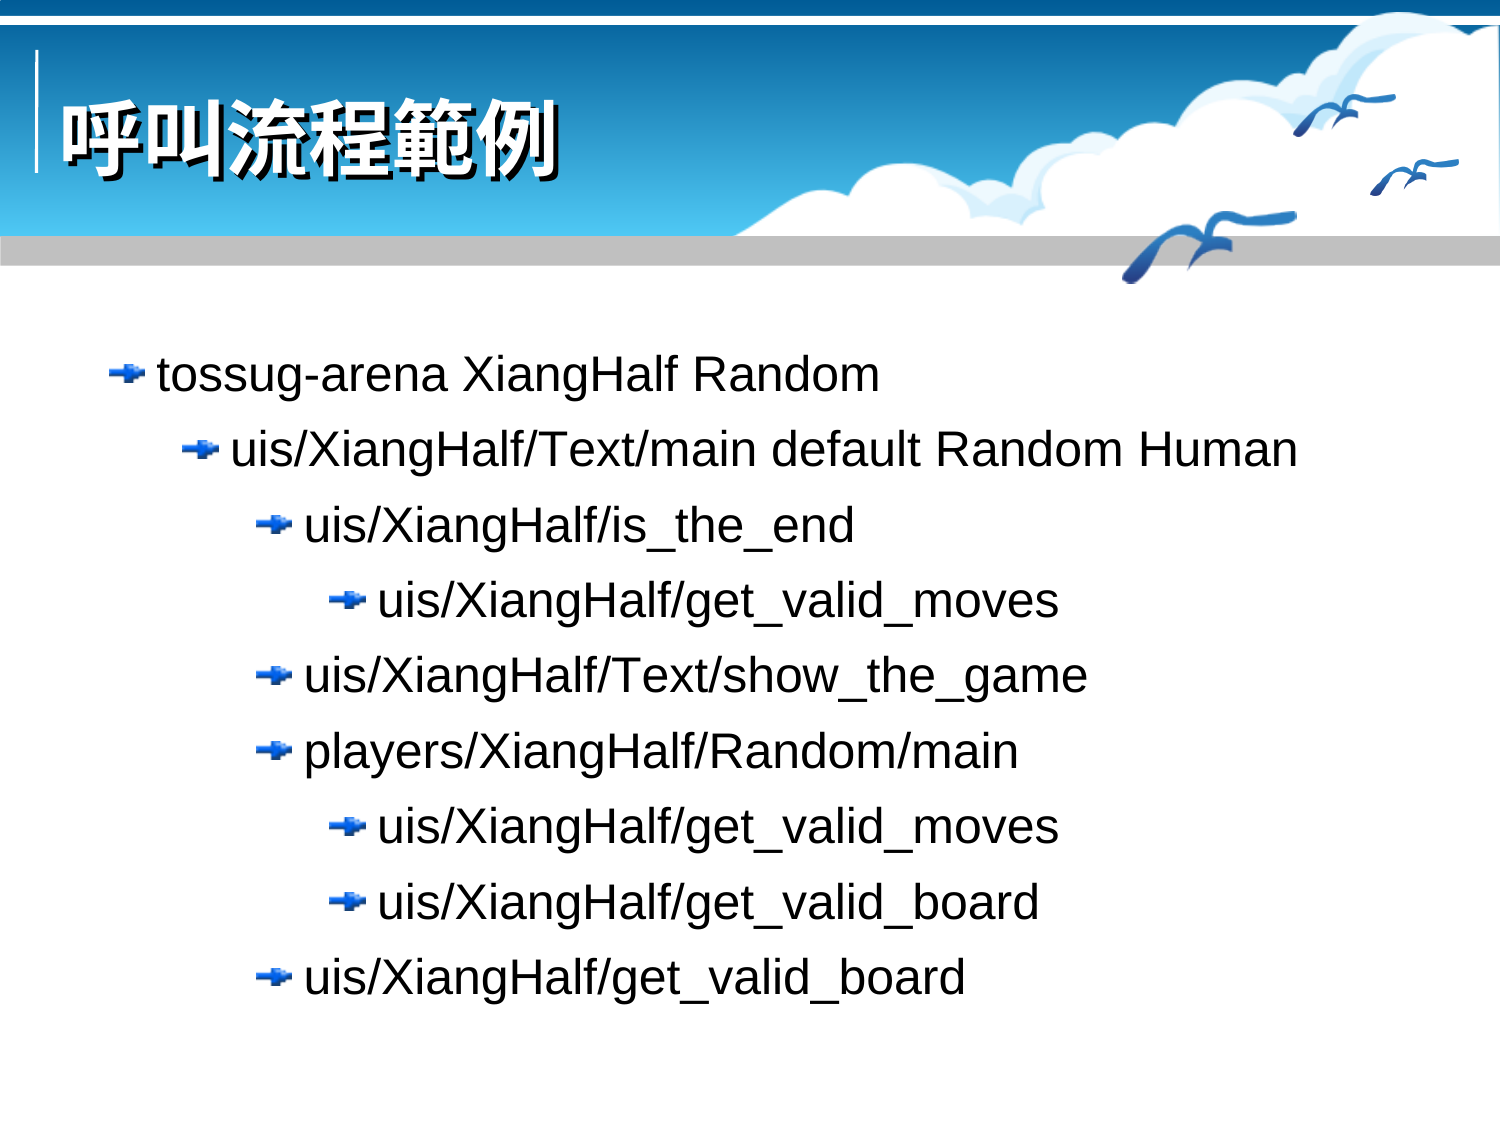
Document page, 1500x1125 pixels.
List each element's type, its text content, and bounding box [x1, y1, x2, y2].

title 呼叫流程範例 [59, 86, 1465, 186]
picture [730, 12, 1500, 284]
text_box tossug-arena XiangHalf Random uis/XiangHalf/Text/main default Random Human uis/XiangHalf/is_the_end uis/XiangHalf/get_valid_moves uis/XiangHalf/Text/show_the_game players/XiangHalf/Random/main uis/XiangHalf/get_valid_moves uis/XiangHalf/get_valid_board uis/XiangHalf/get_valid_board [94, 342, 1382, 1017]
